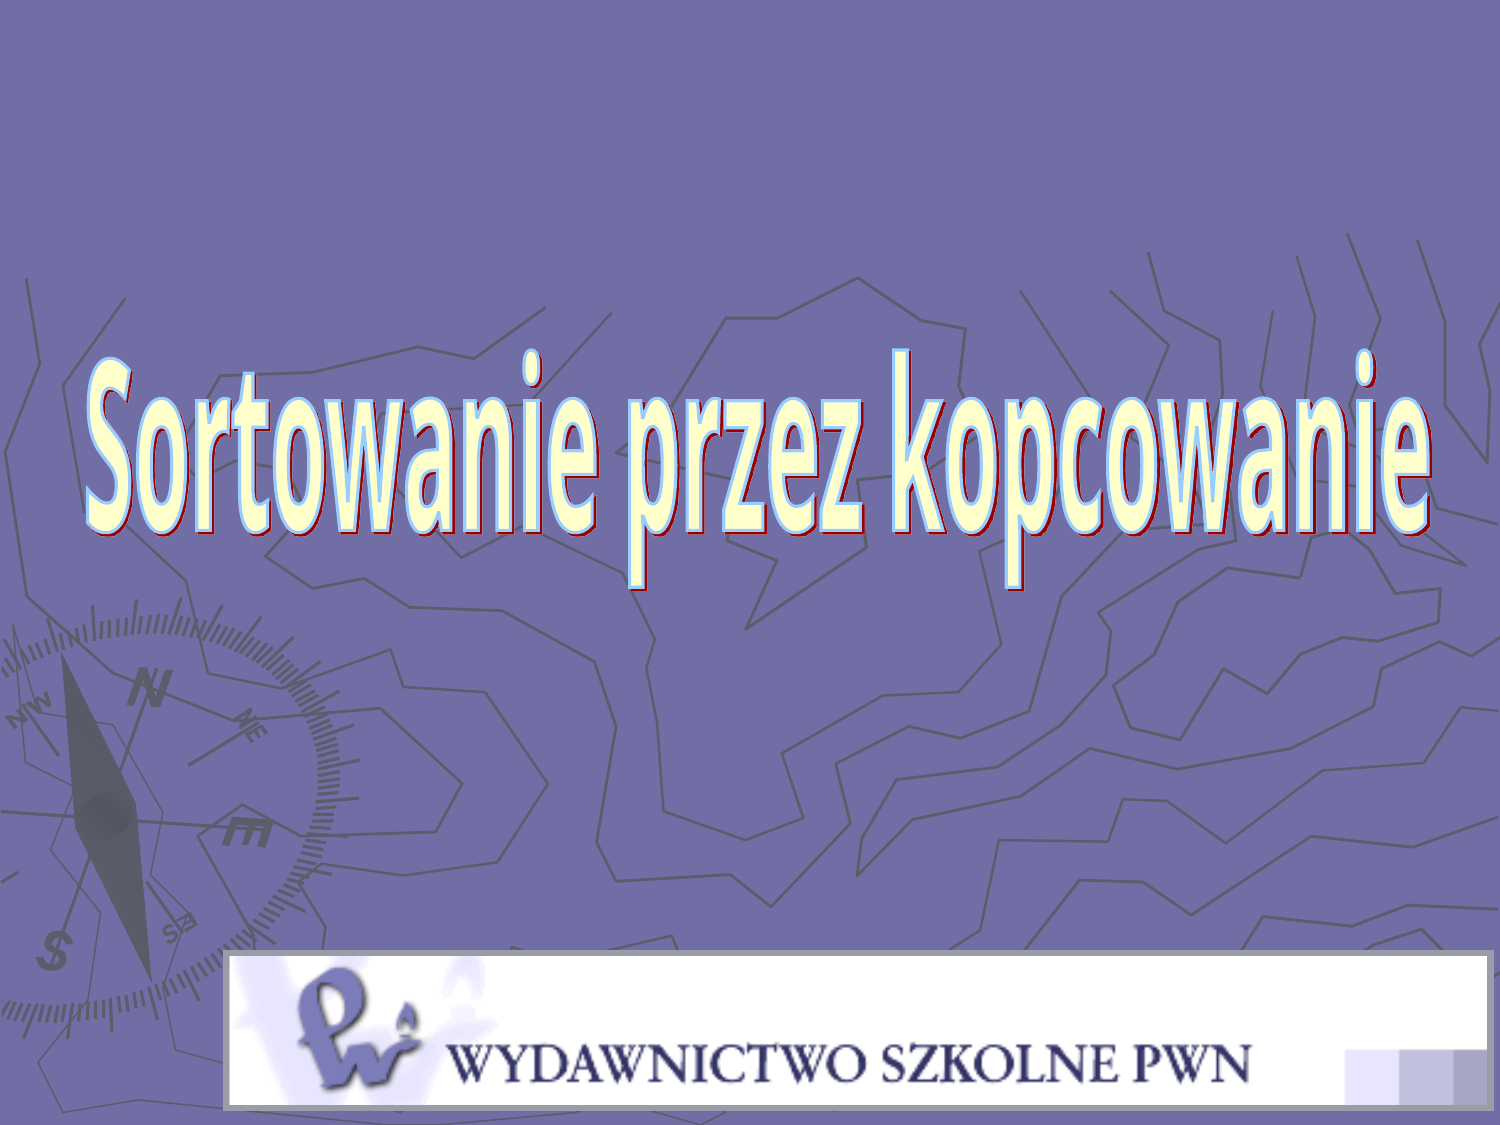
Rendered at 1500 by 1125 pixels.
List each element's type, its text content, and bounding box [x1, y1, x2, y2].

text_box Sortowanie przez kopcowanie [1382, 398, 1429, 533]
text_box Sortowanie przez kopcowanie [1060, 398, 1101, 533]
text_box Sortowanie przez kopcowanie [723, 400, 763, 531]
text_box Sortowanie przez kopcowanie [769, 398, 816, 533]
text_box Sortowanie przez kopcowanie [820, 400, 861, 531]
text_box Sortowanie przez kopcowanie [1158, 400, 1235, 531]
text_box Sortowanie przez kopcowanie [947, 398, 996, 533]
text_box Sortowanie przez kopcowanie [464, 398, 511, 531]
picture [229, 956, 1487, 1105]
text_box Sortowanie przez kopcowanie [1357, 349, 1372, 385]
text_box Sortowanie przez kopcowanie [1357, 400, 1372, 531]
text_box Sortowanie przez kopcowanie [406, 398, 451, 533]
text_box Sortowanie przez kopcowanie [196, 398, 230, 531]
text_box Sortowanie przez kopcowanie [87, 358, 130, 533]
text_box Sortowanie przez kopcowanie [893, 349, 943, 531]
text_box Sortowanie przez kopcowanie [274, 398, 323, 533]
text_box Sortowanie przez kopcowanie [687, 398, 720, 531]
text_box Sortowanie przez kopcowanie [325, 400, 402, 531]
text_box Sortowanie przez kopcowanie [1006, 398, 1053, 588]
text_box Sortowanie przez kopcowanie [524, 400, 539, 531]
text_box Sortowanie przez kopcowanie [1297, 398, 1344, 531]
text_box Sortowanie przez kopcowanie [137, 398, 186, 533]
text_box Sortowanie przez kopcowanie [549, 398, 595, 533]
text_box Sortowanie przez kopcowanie [523, 349, 539, 385]
text_box Sortowanie przez kopcowanie [1107, 398, 1156, 533]
text_box Sortowanie przez kopcowanie [629, 398, 676, 588]
text_box Sortowanie przez kopcowanie [233, 373, 268, 533]
text_box Sortowanie przez kopcowanie [1239, 398, 1284, 533]
